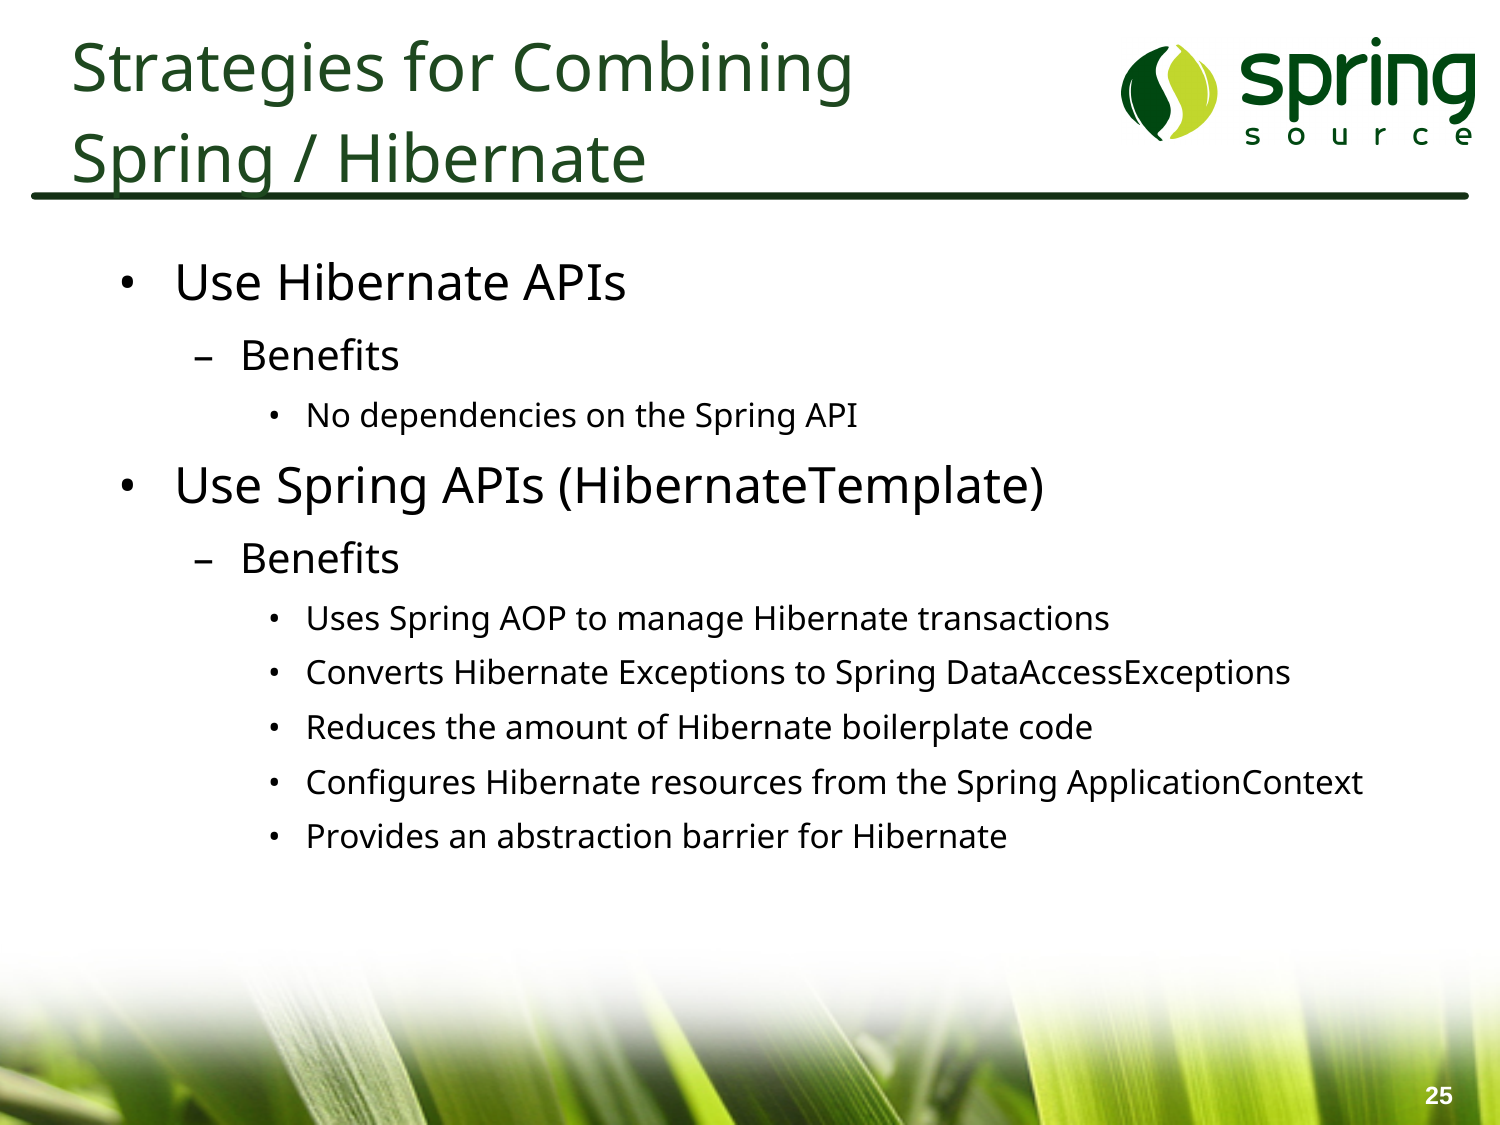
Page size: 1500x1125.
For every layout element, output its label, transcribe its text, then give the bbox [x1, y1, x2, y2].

picture [0, 944, 1500, 1125]
list Use Hibernate APIs Benefits No dependencies on the Spring API Use Spring APIs (HibernateTemplate) Benefits Uses Spring AOP to manage Hibernate transactions Converts Hibernate Exceptions to Spring DataAccessExceptions Reduces the amount of Hibernate boilerplate code Configures Hibernate resources from the Spring ApplicationContext Provides an abstraction barrier for Hibernate [103, 239, 1394, 903]
picture [1121, 37, 1475, 145]
title Strategies for Combining Spring / Hibernate [56, 12, 1089, 204]
